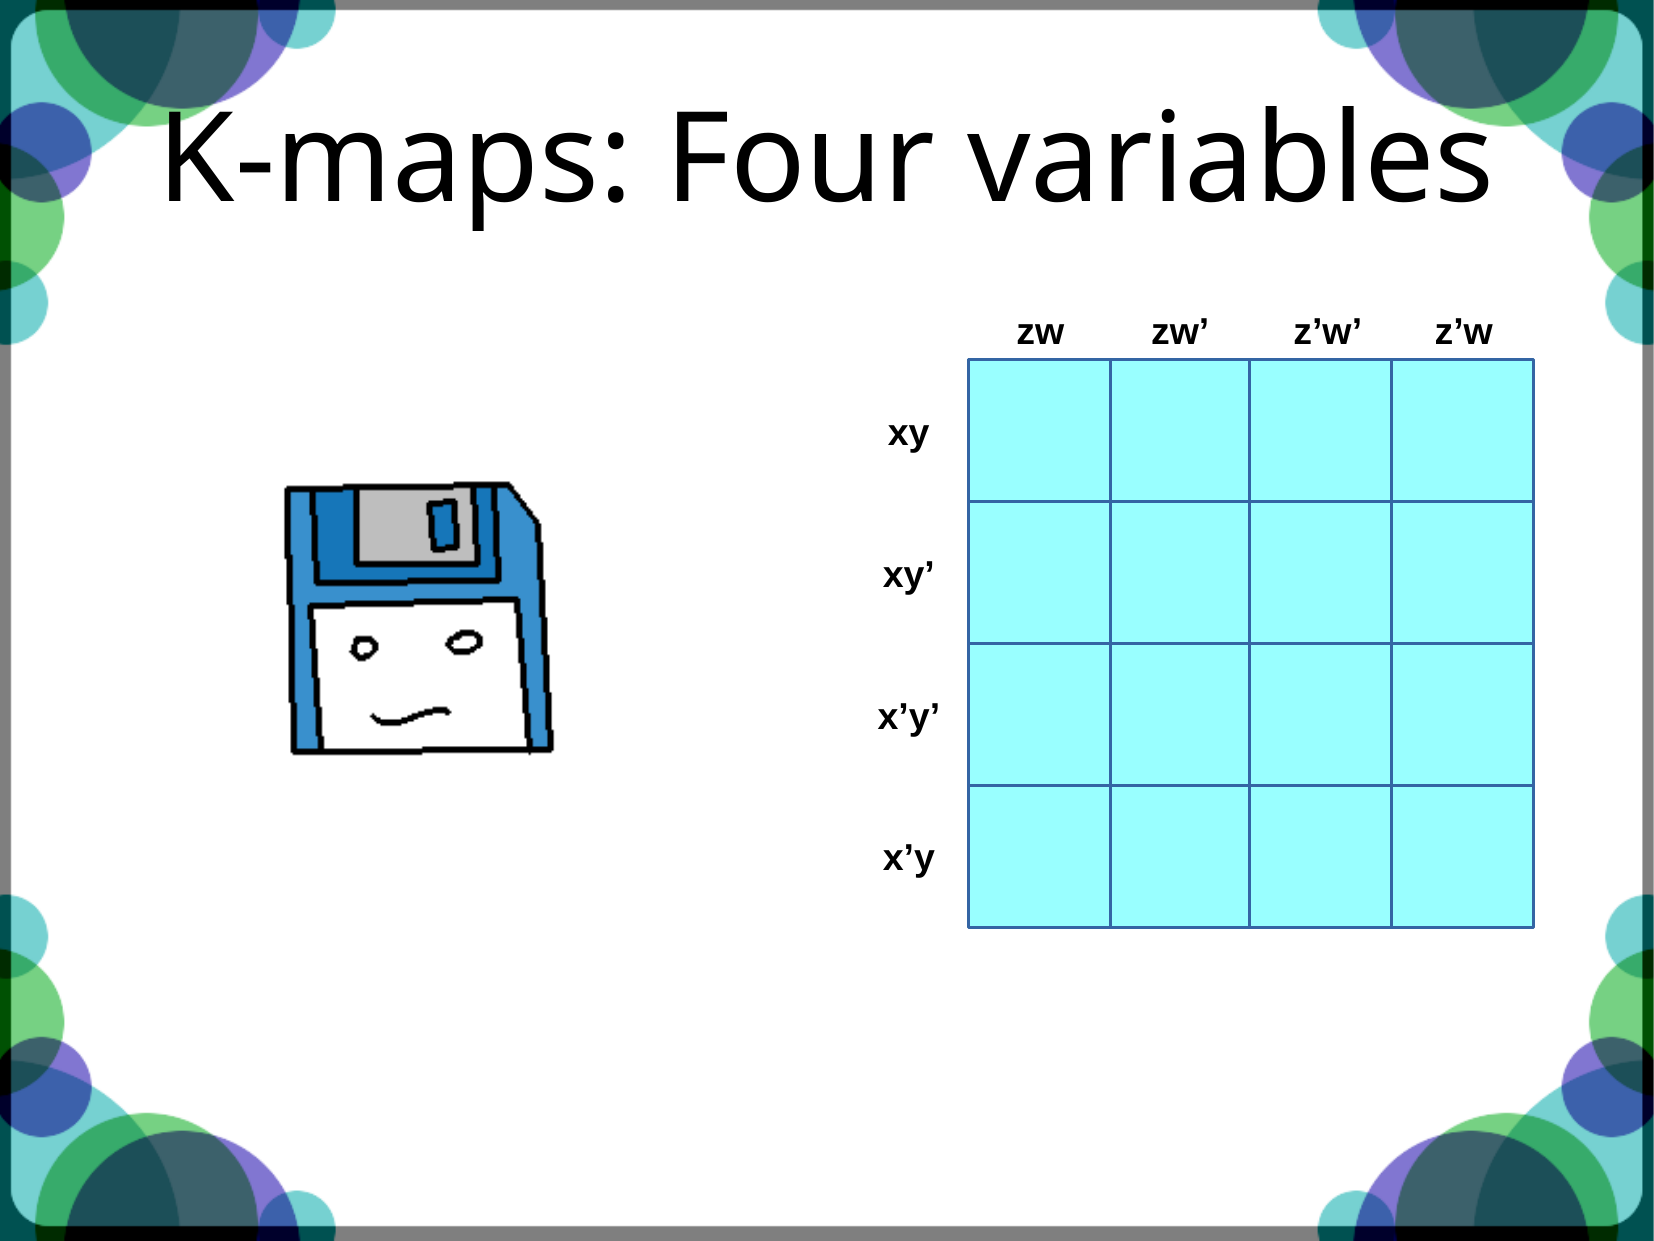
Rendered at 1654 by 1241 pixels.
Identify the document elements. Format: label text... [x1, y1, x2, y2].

text_box z’w [1391, 303, 1536, 360]
text_box x’y [853, 786, 965, 929]
picture [0, 0, 1654, 1241]
text_box z’w’ [1255, 303, 1391, 360]
text_box xy’ [853, 503, 965, 644]
text_box zw [966, 303, 1108, 360]
text_box [968, 359, 1534, 928]
text_box x’y’ [853, 644, 965, 786]
text_box xy [853, 361, 965, 503]
text_box zw’ [1108, 303, 1253, 359]
title K-maps: Four variables [82, 49, 1571, 257]
